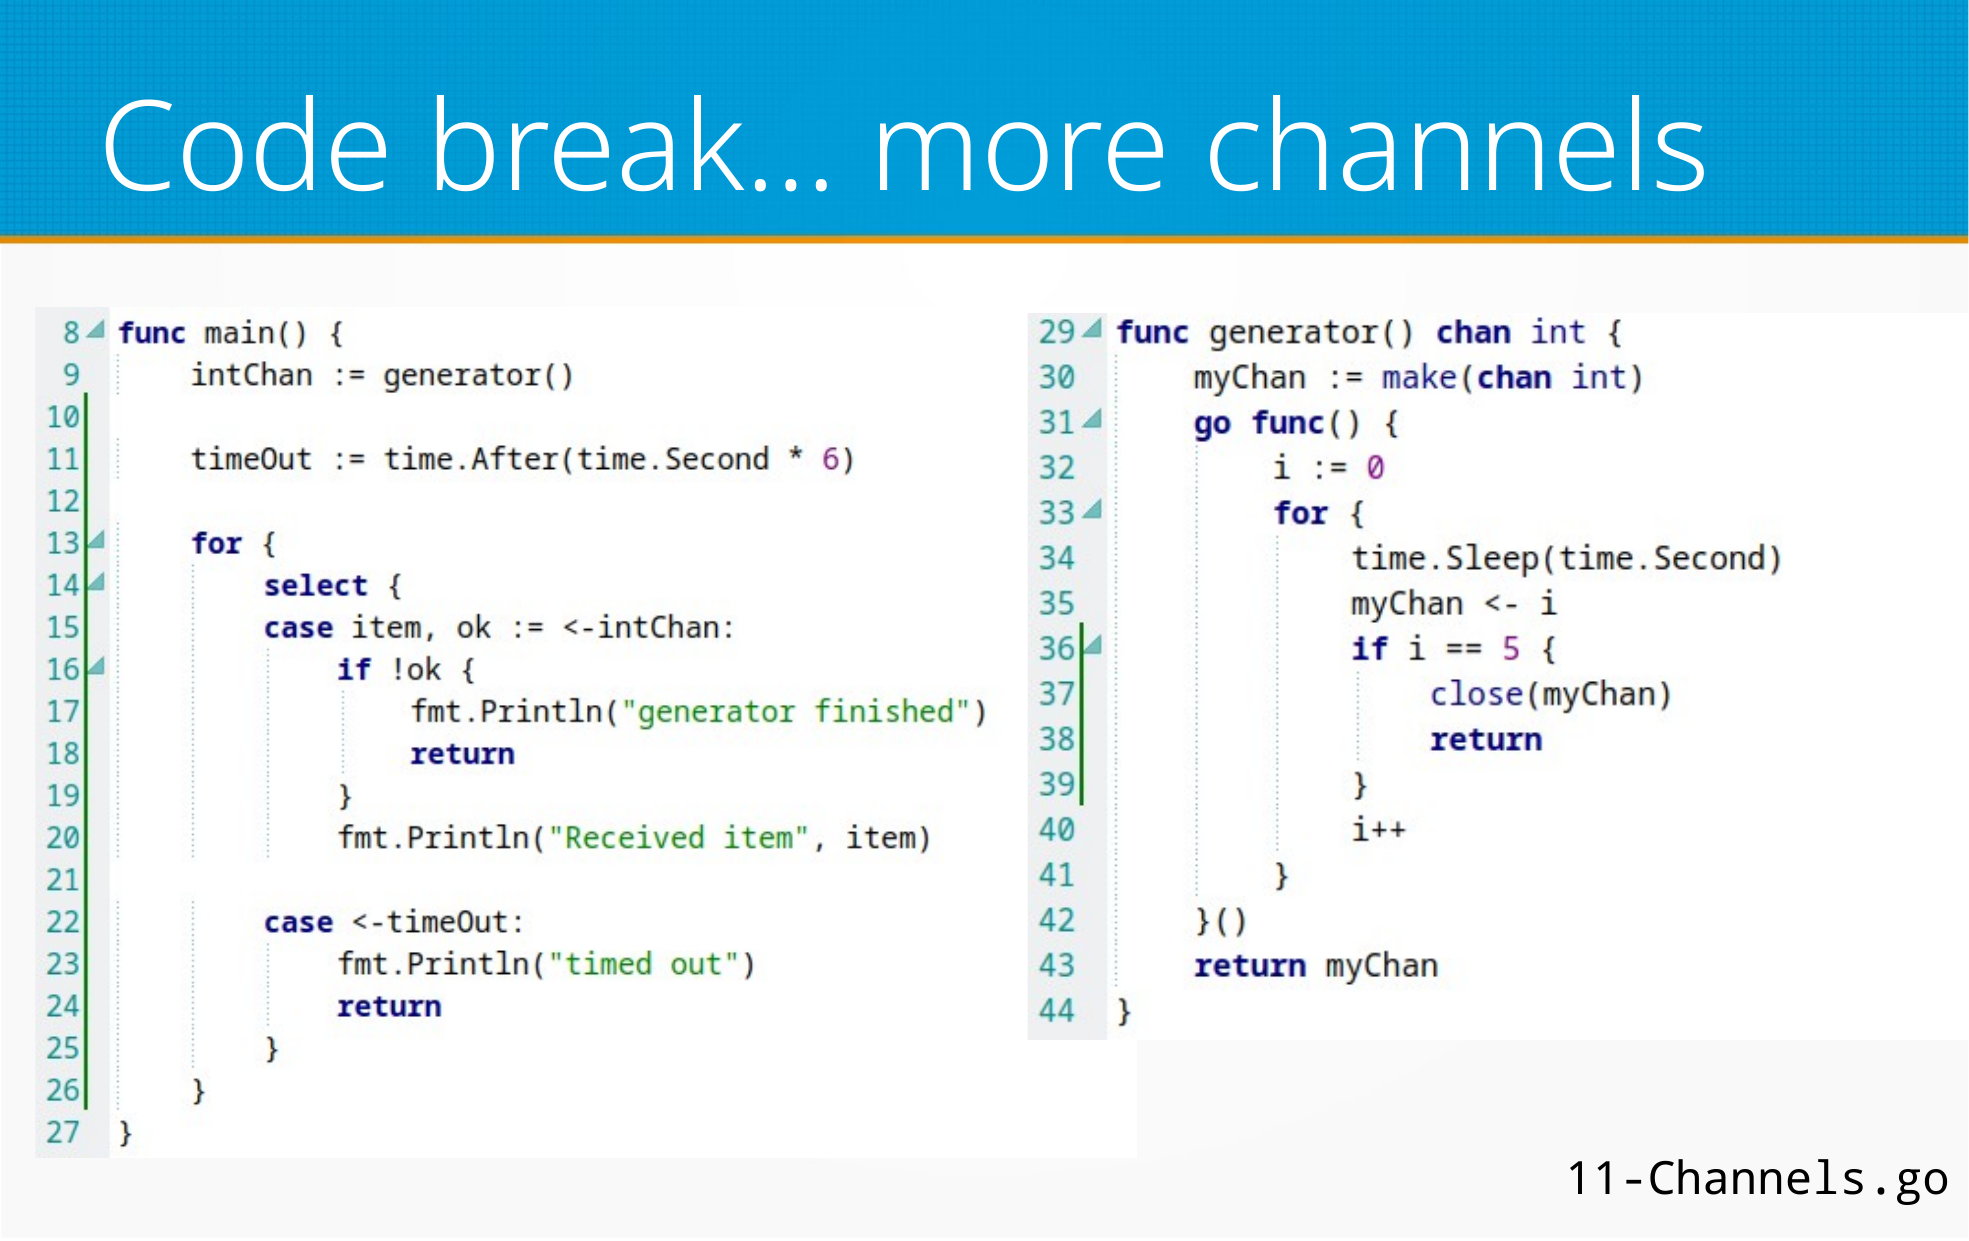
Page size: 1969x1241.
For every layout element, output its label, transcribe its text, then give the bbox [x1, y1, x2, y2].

title Code break… more channels [98, 19, 1870, 227]
picture [0, 233, 1969, 1241]
text_box 11-Channels.go [1559, 1145, 1967, 1212]
